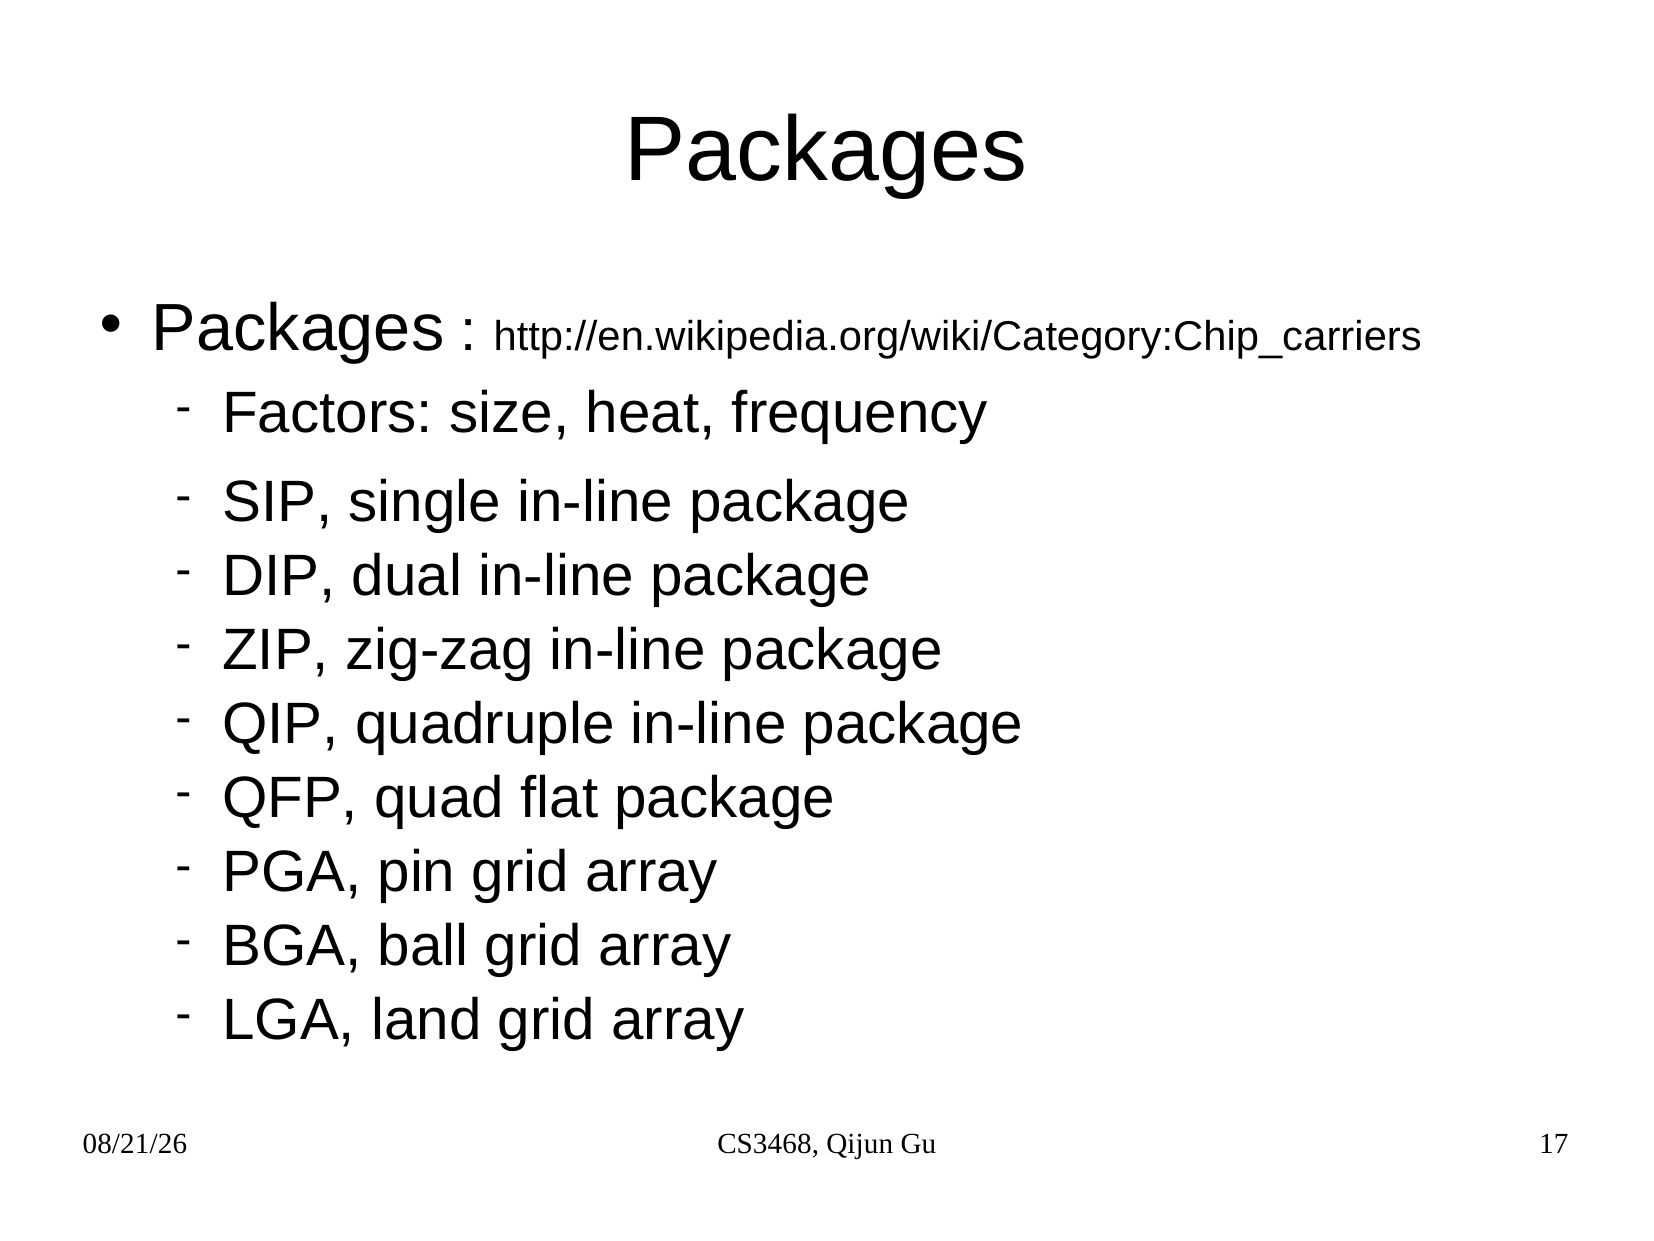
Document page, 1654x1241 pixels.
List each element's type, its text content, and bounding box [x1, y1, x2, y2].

list Packages : http://en.wikipedia.org/wiki/Category:Chip_carriers Factors: size, heat, frequency SIP, single in-line package DIP, dual in-line package ZIP, zig-zag in-line package QIP, quadruple in-line package QFP, quad flat package PGA, pin grid array BGA, ball grid array LGA, land grid array [82, 290, 1570, 1093]
title Packages [82, 56, 1570, 248]
